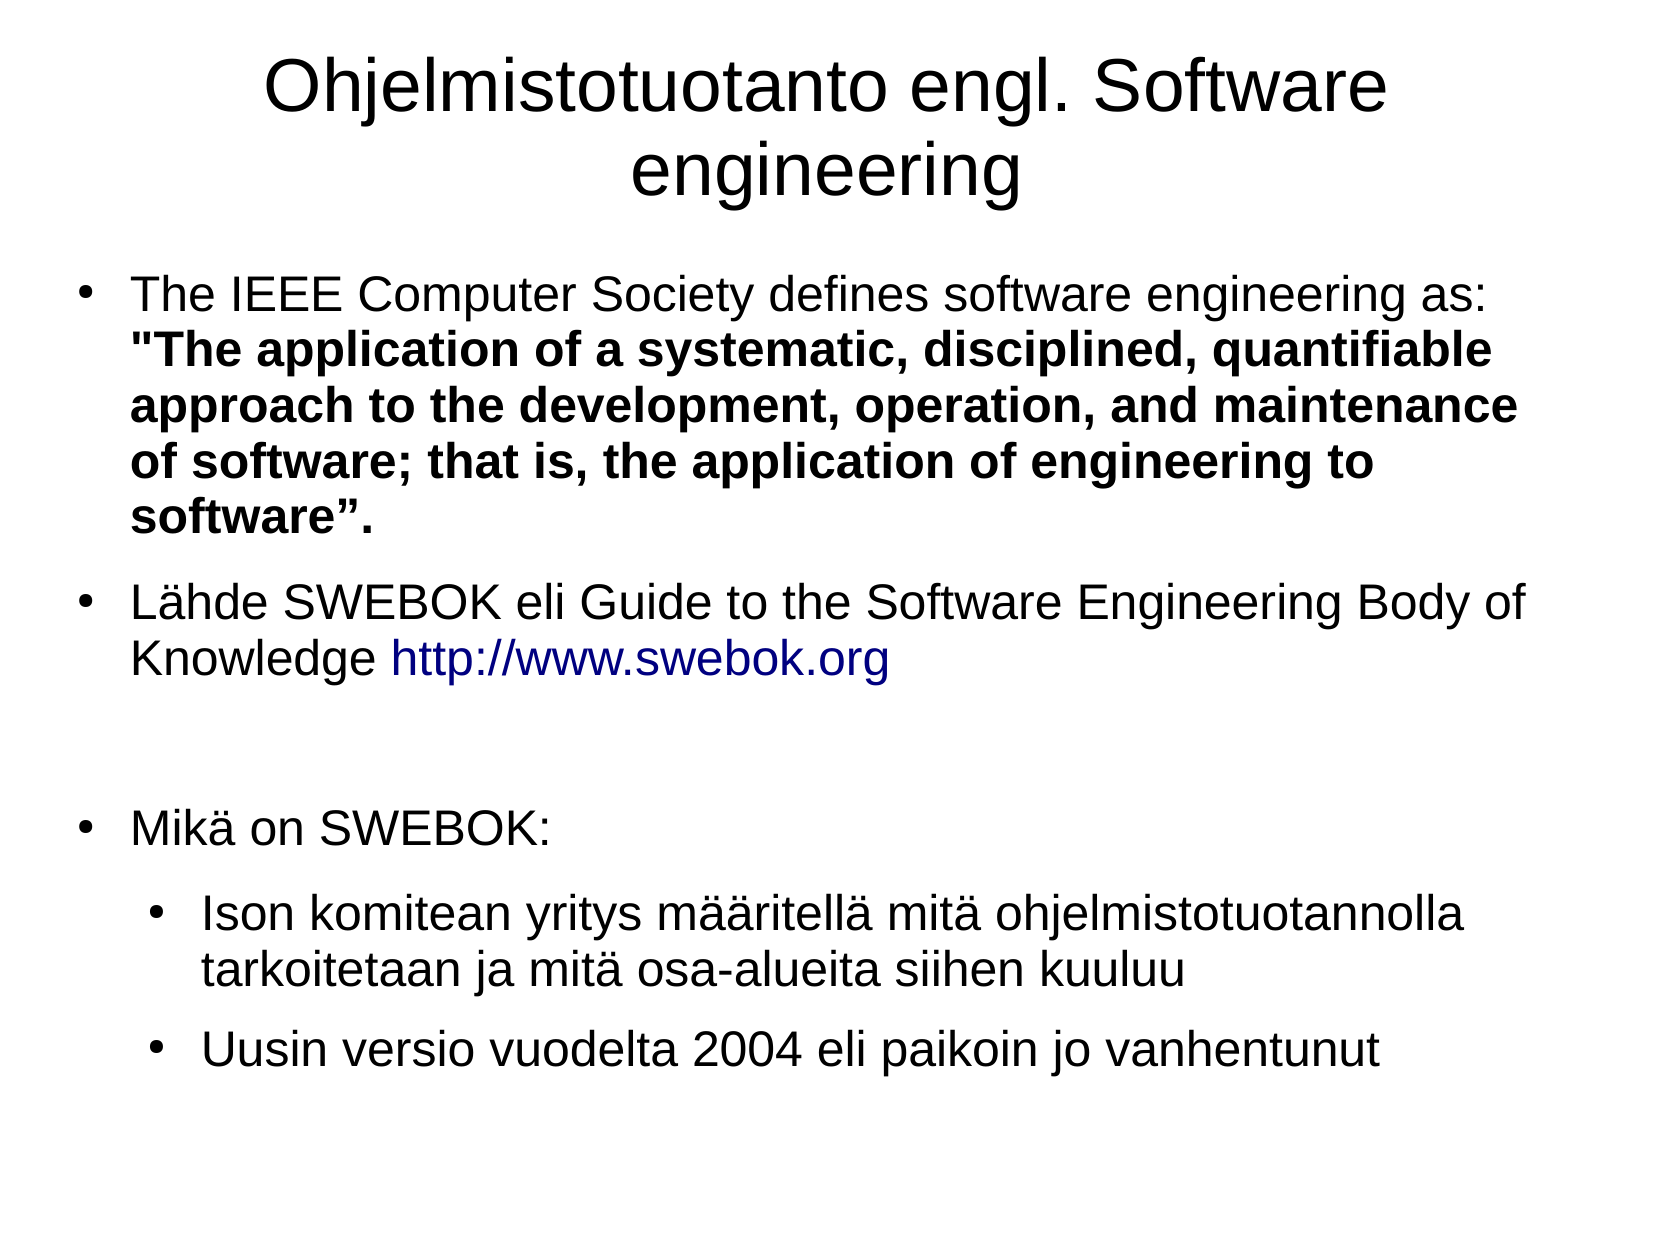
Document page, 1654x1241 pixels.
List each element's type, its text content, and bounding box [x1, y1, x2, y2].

title Ohjelmistotuotanto engl. Software engineering [82, 19, 1571, 237]
list The IEEE Computer Society defines software engineering as: "The application of a systematic, disciplined, quantifiable approach to the development, operation, and maintenance of software; that is, the application of engineering to software”. Lähde SWEBOK eli Guide to the Software Engineering Body of Knowledge http://www.swebok.org Mikä on SWEBOK: Ison komitean yritys määritellä mitä ohjelmistotuotannolla tarkoitetaan ja mitä osa-alueita siihen kuuluu Uusin versio vuodelta 2004 eli paikoin jo vanhentunut [59, 265, 1571, 1182]
